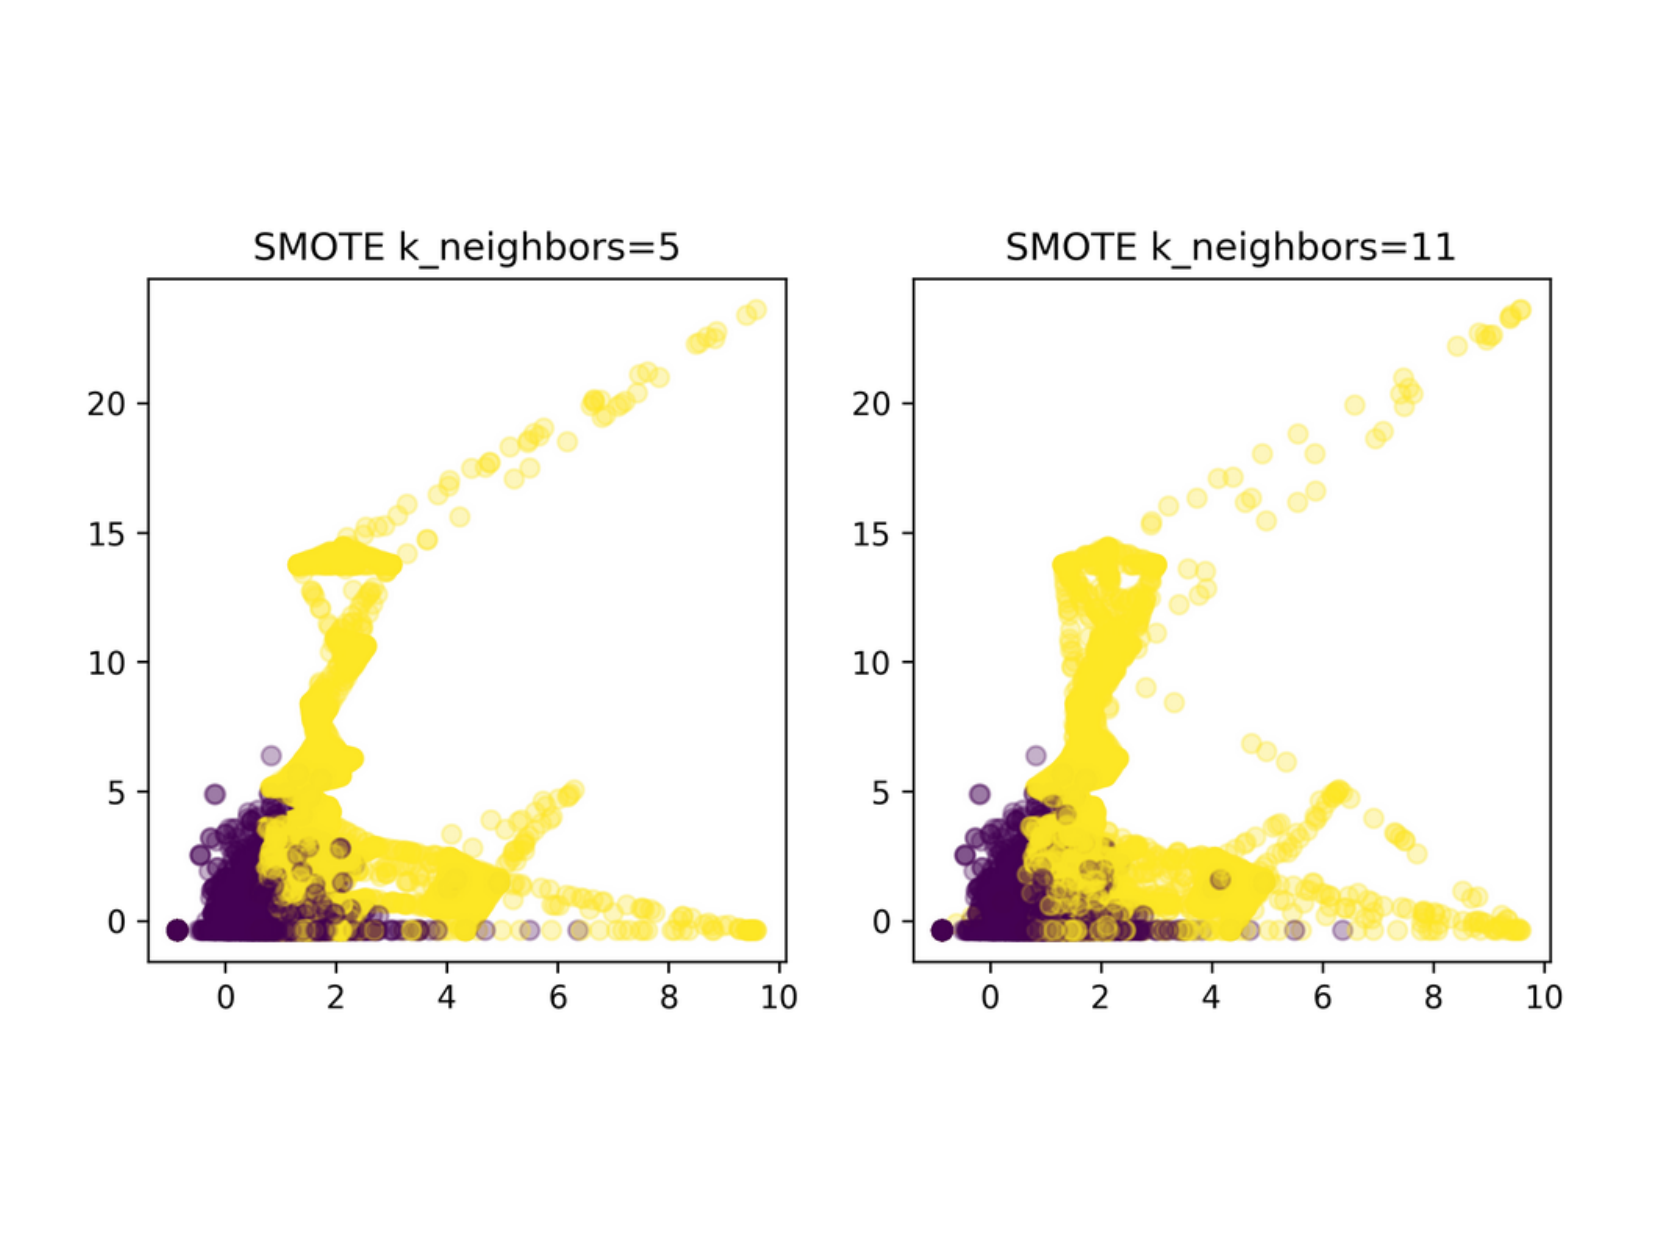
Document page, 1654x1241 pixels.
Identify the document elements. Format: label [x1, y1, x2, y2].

picture [64, 201, 1593, 1038]
